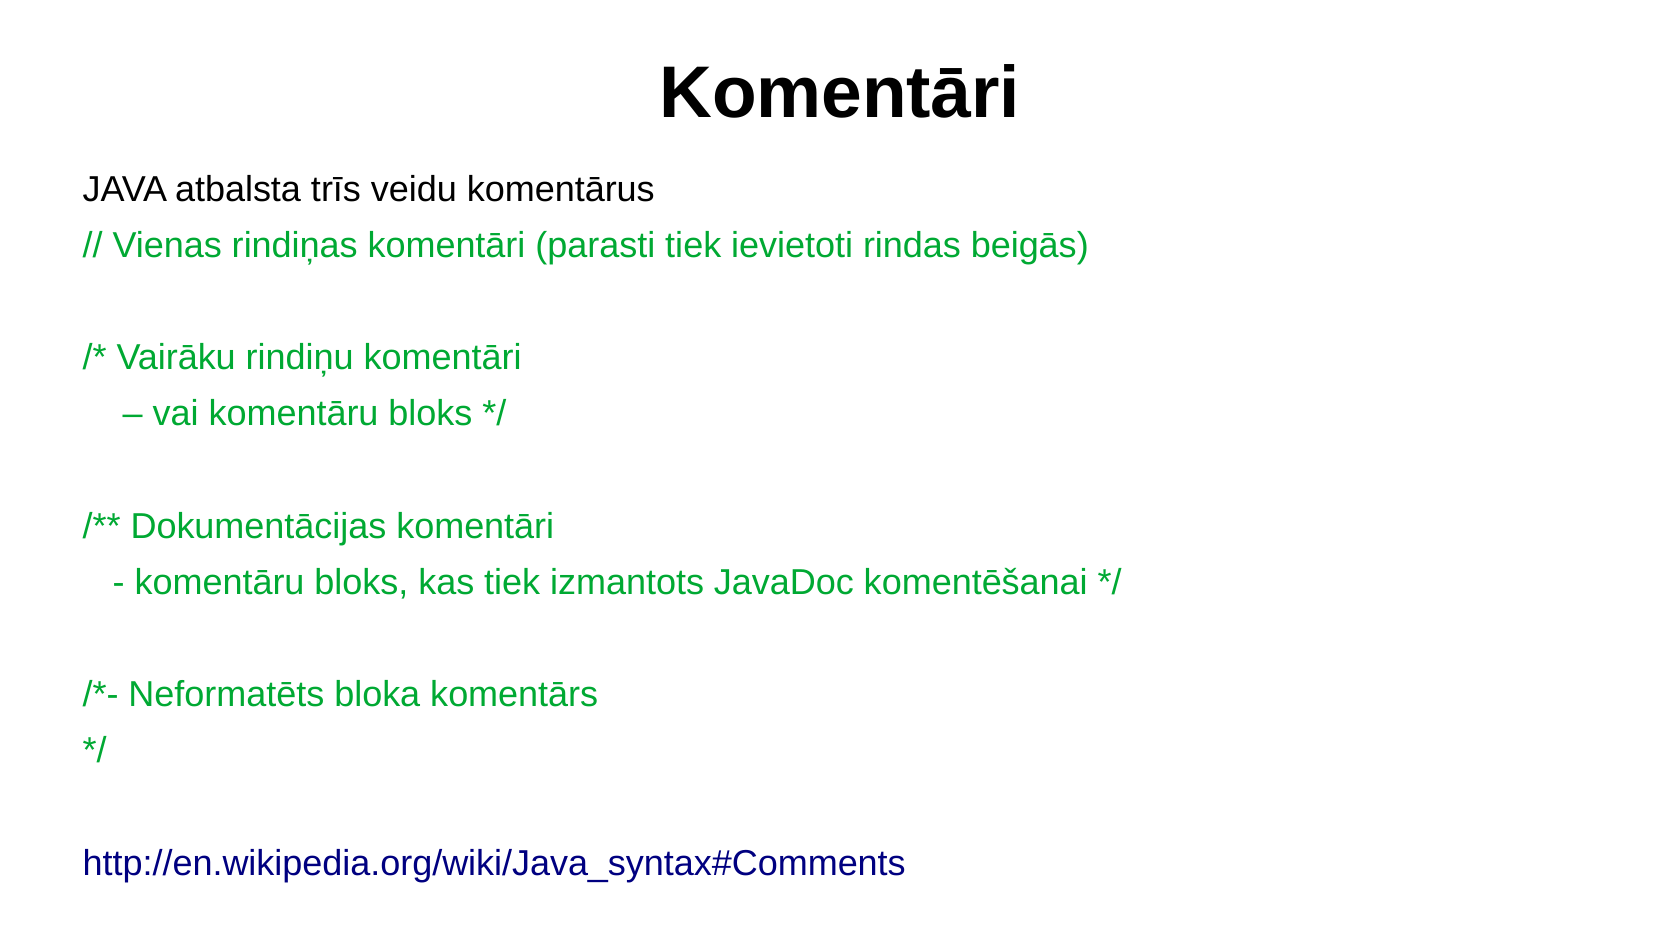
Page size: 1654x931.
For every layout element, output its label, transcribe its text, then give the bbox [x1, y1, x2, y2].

list JAVA atbalsta trīs veidu komentārus // Vienas rindiņas komentāri (parasti tiek ievietoti rindas beigās) /* Vairāku rindiņu komentāri – vai komentāru bloks */ /** Dokumentācijas komentāri - komentāru bloks, kas tiek izmantots JavaDoc komentēšanai */ /*- Neformatēts bloka komentārs */ http://en.wikipedia.org/wiki/Java_syntax#Comments [82, 168, 1538, 889]
title Komentāri [82, 37, 1571, 147]
